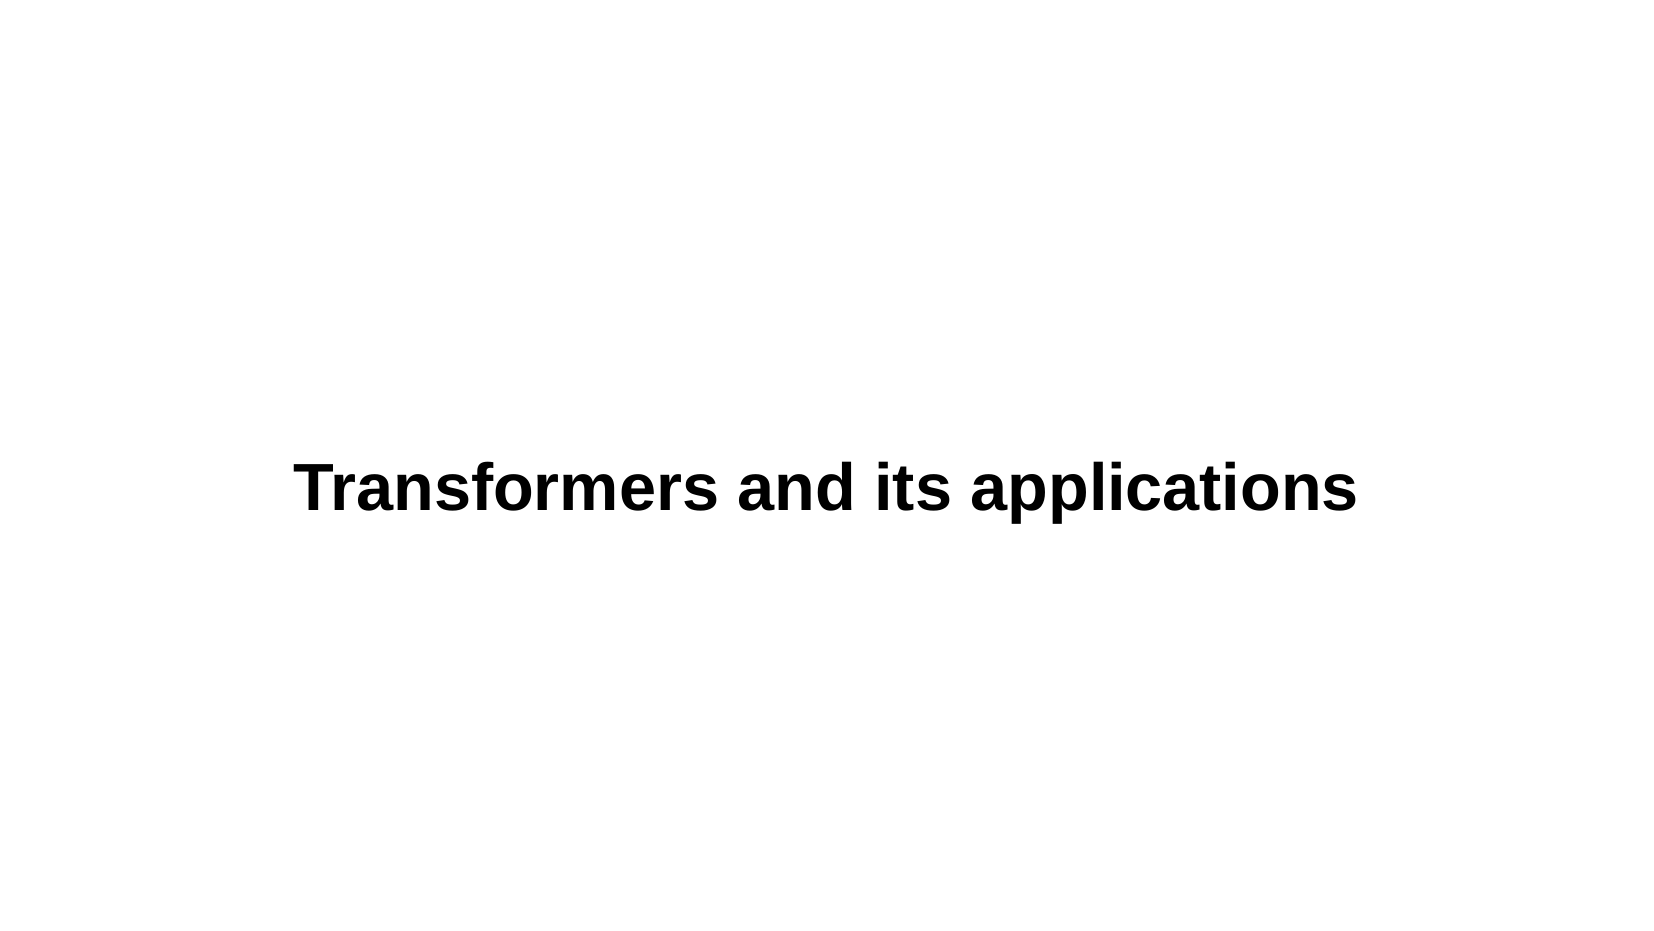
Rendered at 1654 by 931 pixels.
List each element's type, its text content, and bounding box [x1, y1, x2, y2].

subtitle Transformers and its applications [82, 217, 1571, 758]
